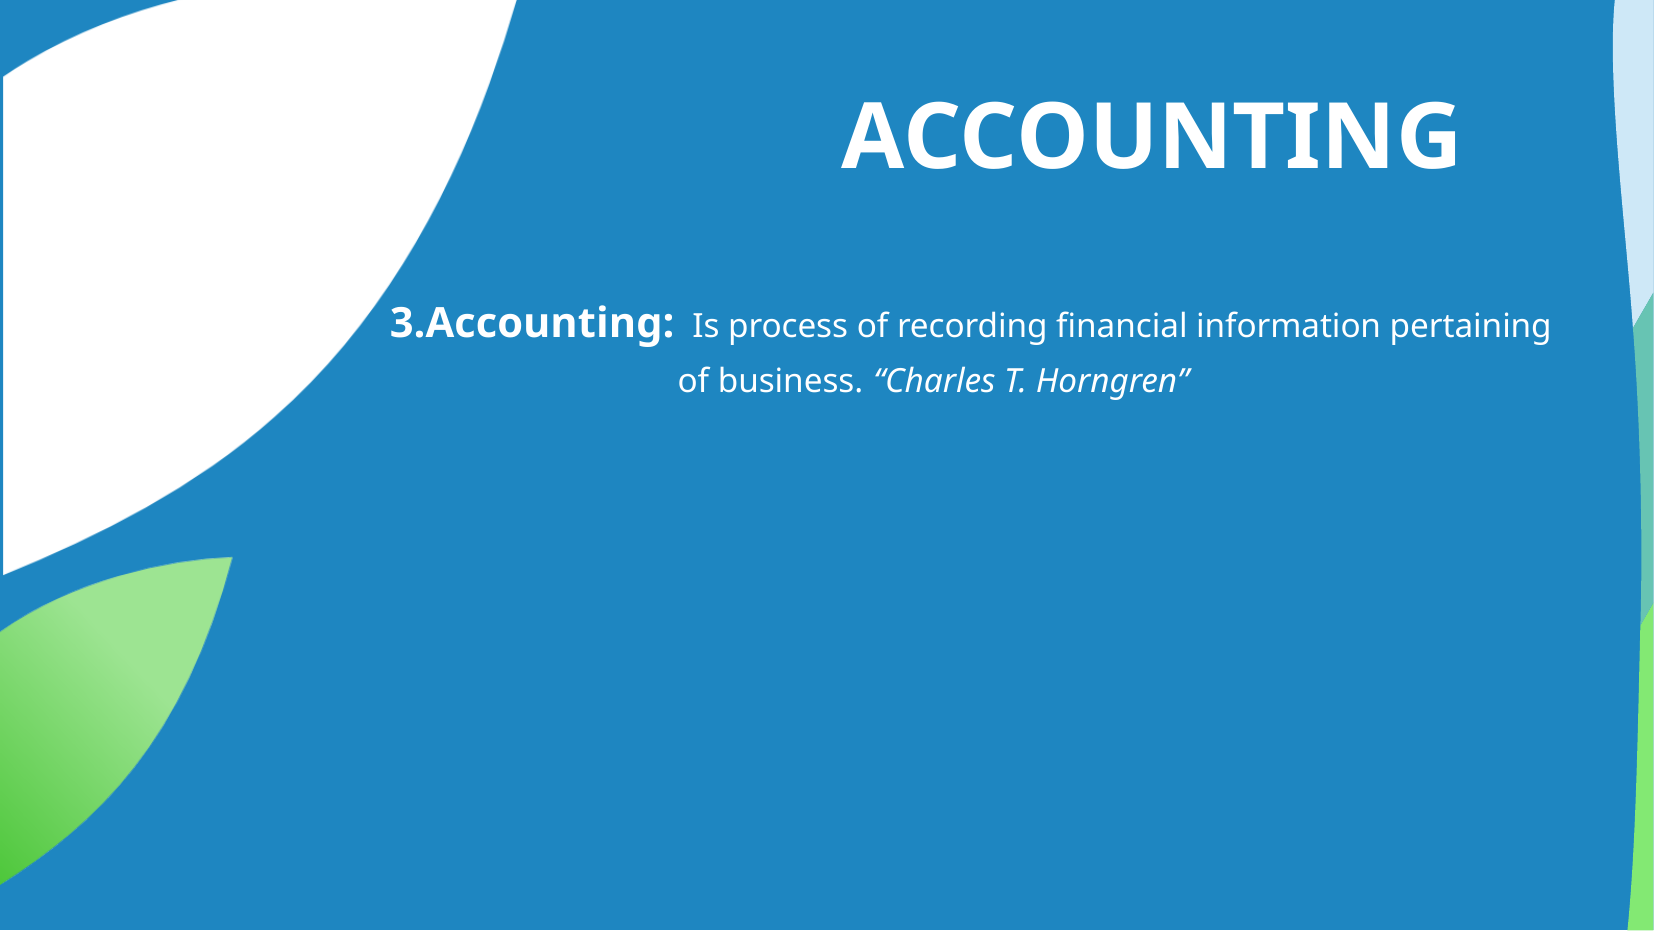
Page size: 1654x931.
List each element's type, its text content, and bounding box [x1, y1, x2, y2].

title ACCOUNTING [375, 59, 1622, 207]
list 3.Accounting: Is process of recording financial information pertaining of business. “Charles T. Horngren” [318, 265, 1565, 827]
picture [0, 0, 517, 885]
